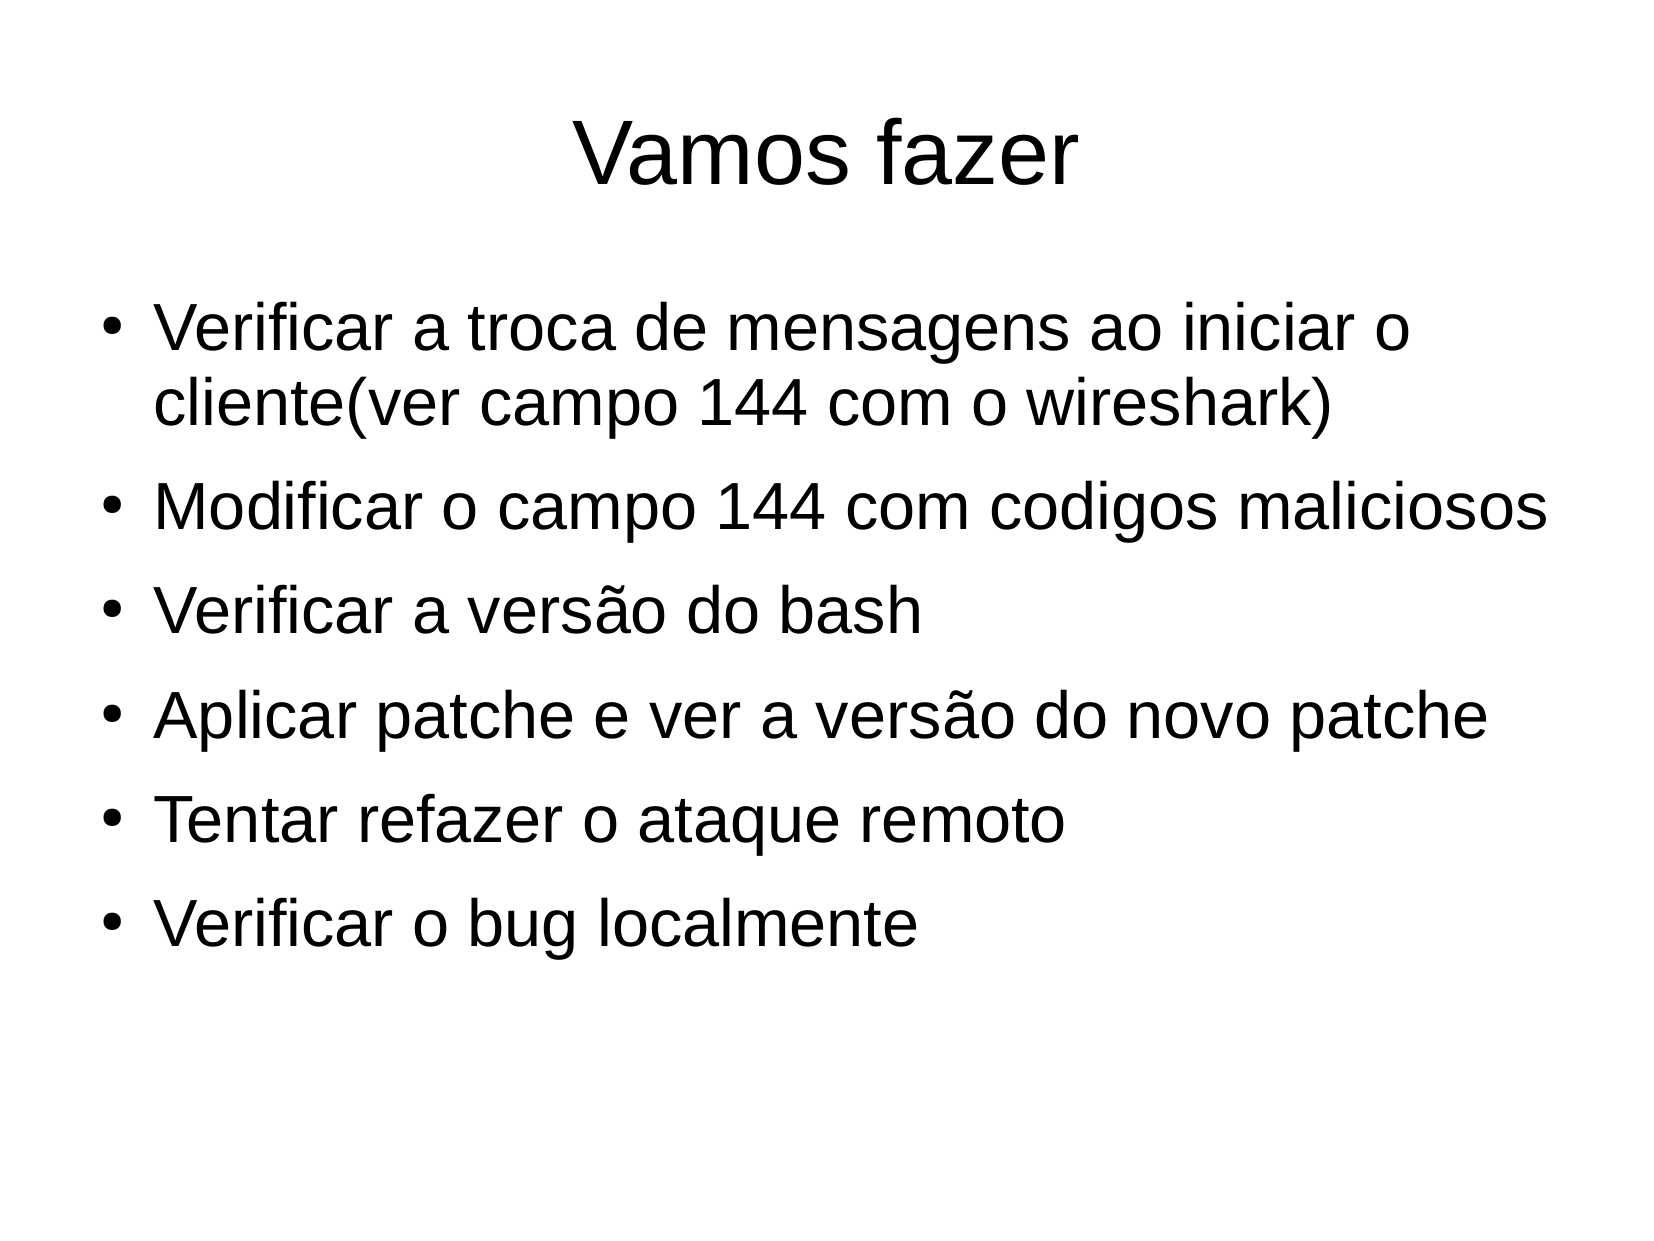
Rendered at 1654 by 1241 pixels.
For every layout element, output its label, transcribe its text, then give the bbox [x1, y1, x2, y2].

list Verificar a troca de mensagens ao iniciar o cliente(ver campo 144 com o wireshark) Modificar o campo 144 com codigos maliciosos Verificar a versão do bash Aplicar patche e ver a versão do novo patche Tentar refazer o ataque remoto Verificar o bug localmente [82, 290, 1571, 1010]
title Vamos fazer [82, 49, 1571, 257]
